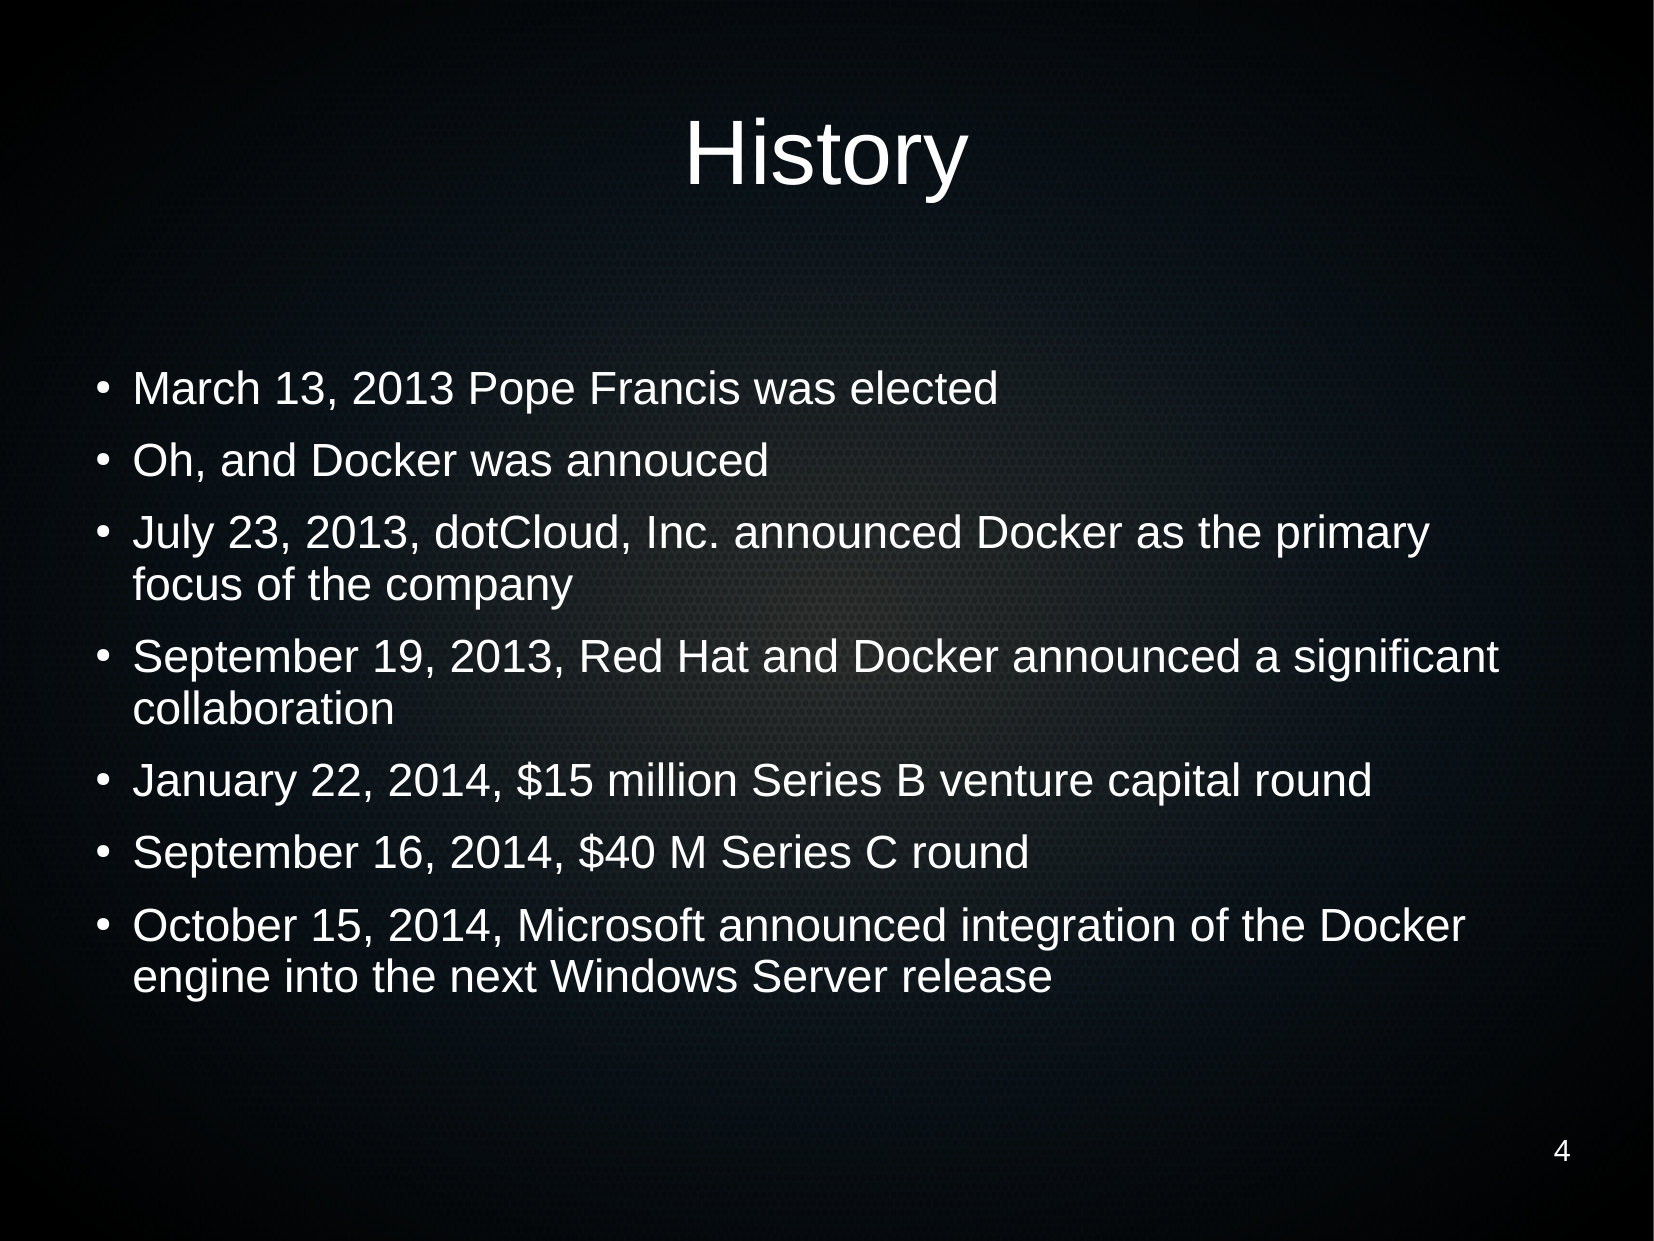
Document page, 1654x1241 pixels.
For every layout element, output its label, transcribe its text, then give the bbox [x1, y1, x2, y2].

list March 13, 2013 Pope Francis was elected Oh, and Docker was annouced July 23, 2013, dotCloud, Inc. announced Docker as the primary focus of the company September 19, 2013, Red Hat and Docker announced a significant collaboration January 22, 2014, $15 million Series B venture capital round September 16, 2014, $40 M Series C round October 15, 2014, Microsoft announced integration of the Docker engine into the next Windows Server release [82, 290, 1538, 1010]
picture [0, 0, 1654, 1241]
title History [82, 49, 1571, 257]
